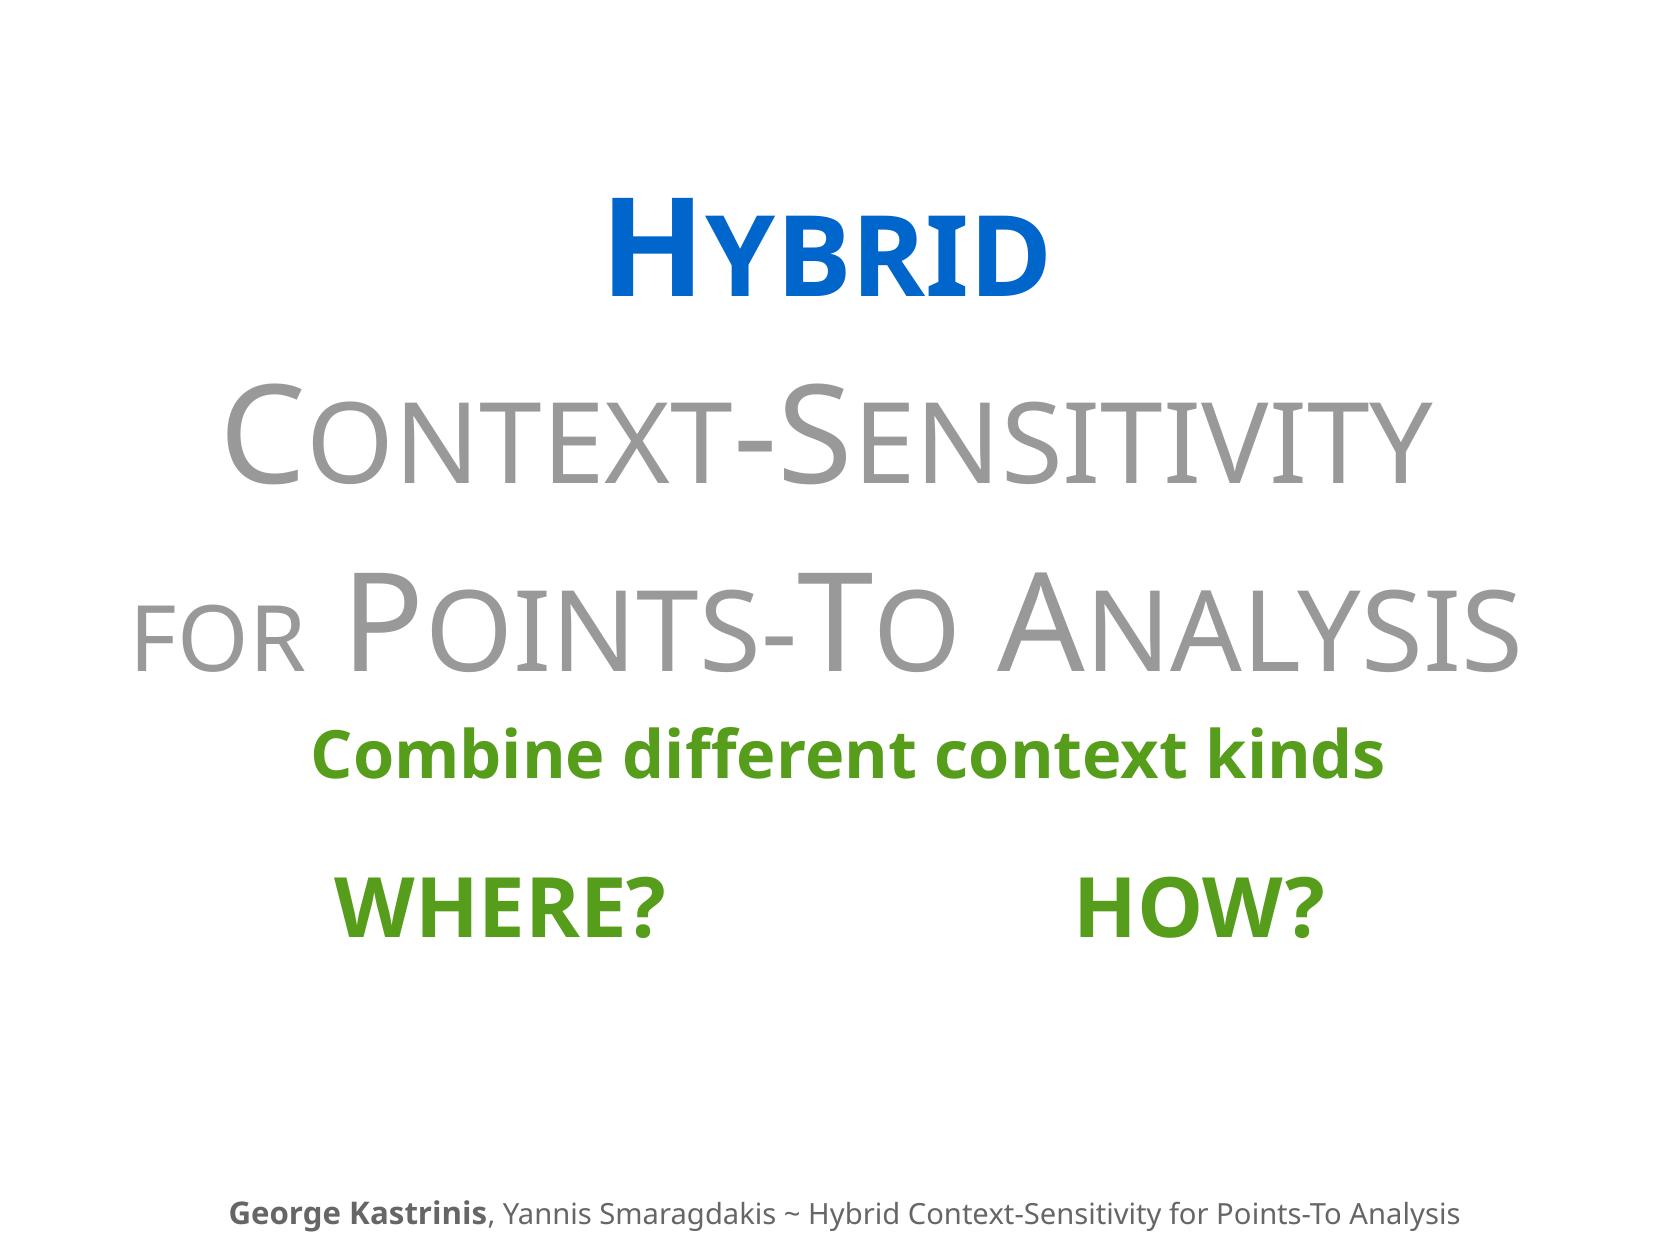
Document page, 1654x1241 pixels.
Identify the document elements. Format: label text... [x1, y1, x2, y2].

text_box Combine different context kinds [295, 700, 1358, 790]
text_box HYBRID CONTEXT-SENSITIVITY FOR POINTS-TO ANALYSIS [51, 142, 1603, 620]
text_box HOW? [1058, 841, 1334, 950]
text_box WHERE? [319, 841, 685, 950]
